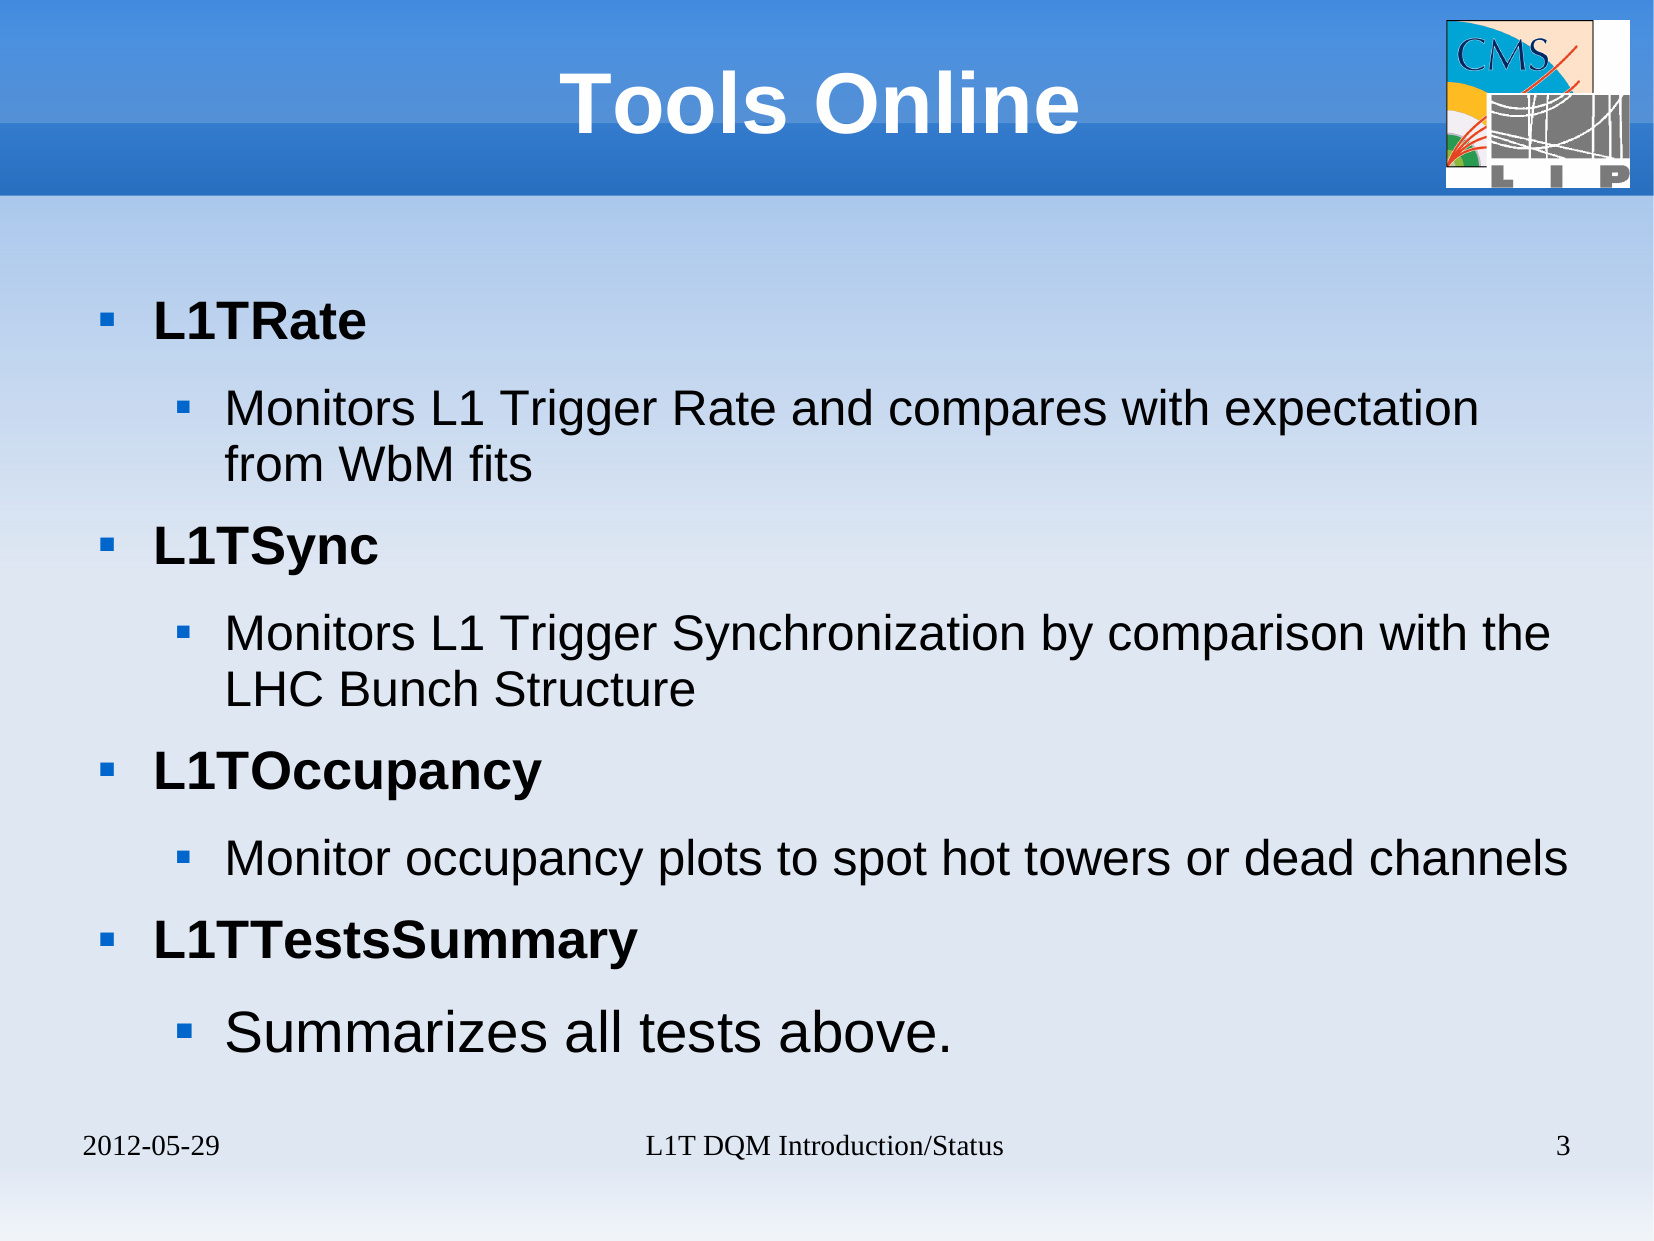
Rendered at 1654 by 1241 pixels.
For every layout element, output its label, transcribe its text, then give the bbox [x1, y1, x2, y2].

title Tools Online [76, 0, 1565, 208]
picture [0, 0, 1654, 1241]
list L1TRate Monitors L1 Trigger Rate and compares with expectation from WbM fits L1TSync Monitors L1 Trigger Synchronization by comparison with the LHC Bunch Structure L1TOccupancy Monitor occupancy plots to spot hot towers or dead channels L1TTestsSummary Summarizes all tests above. [82, 290, 1571, 1109]
